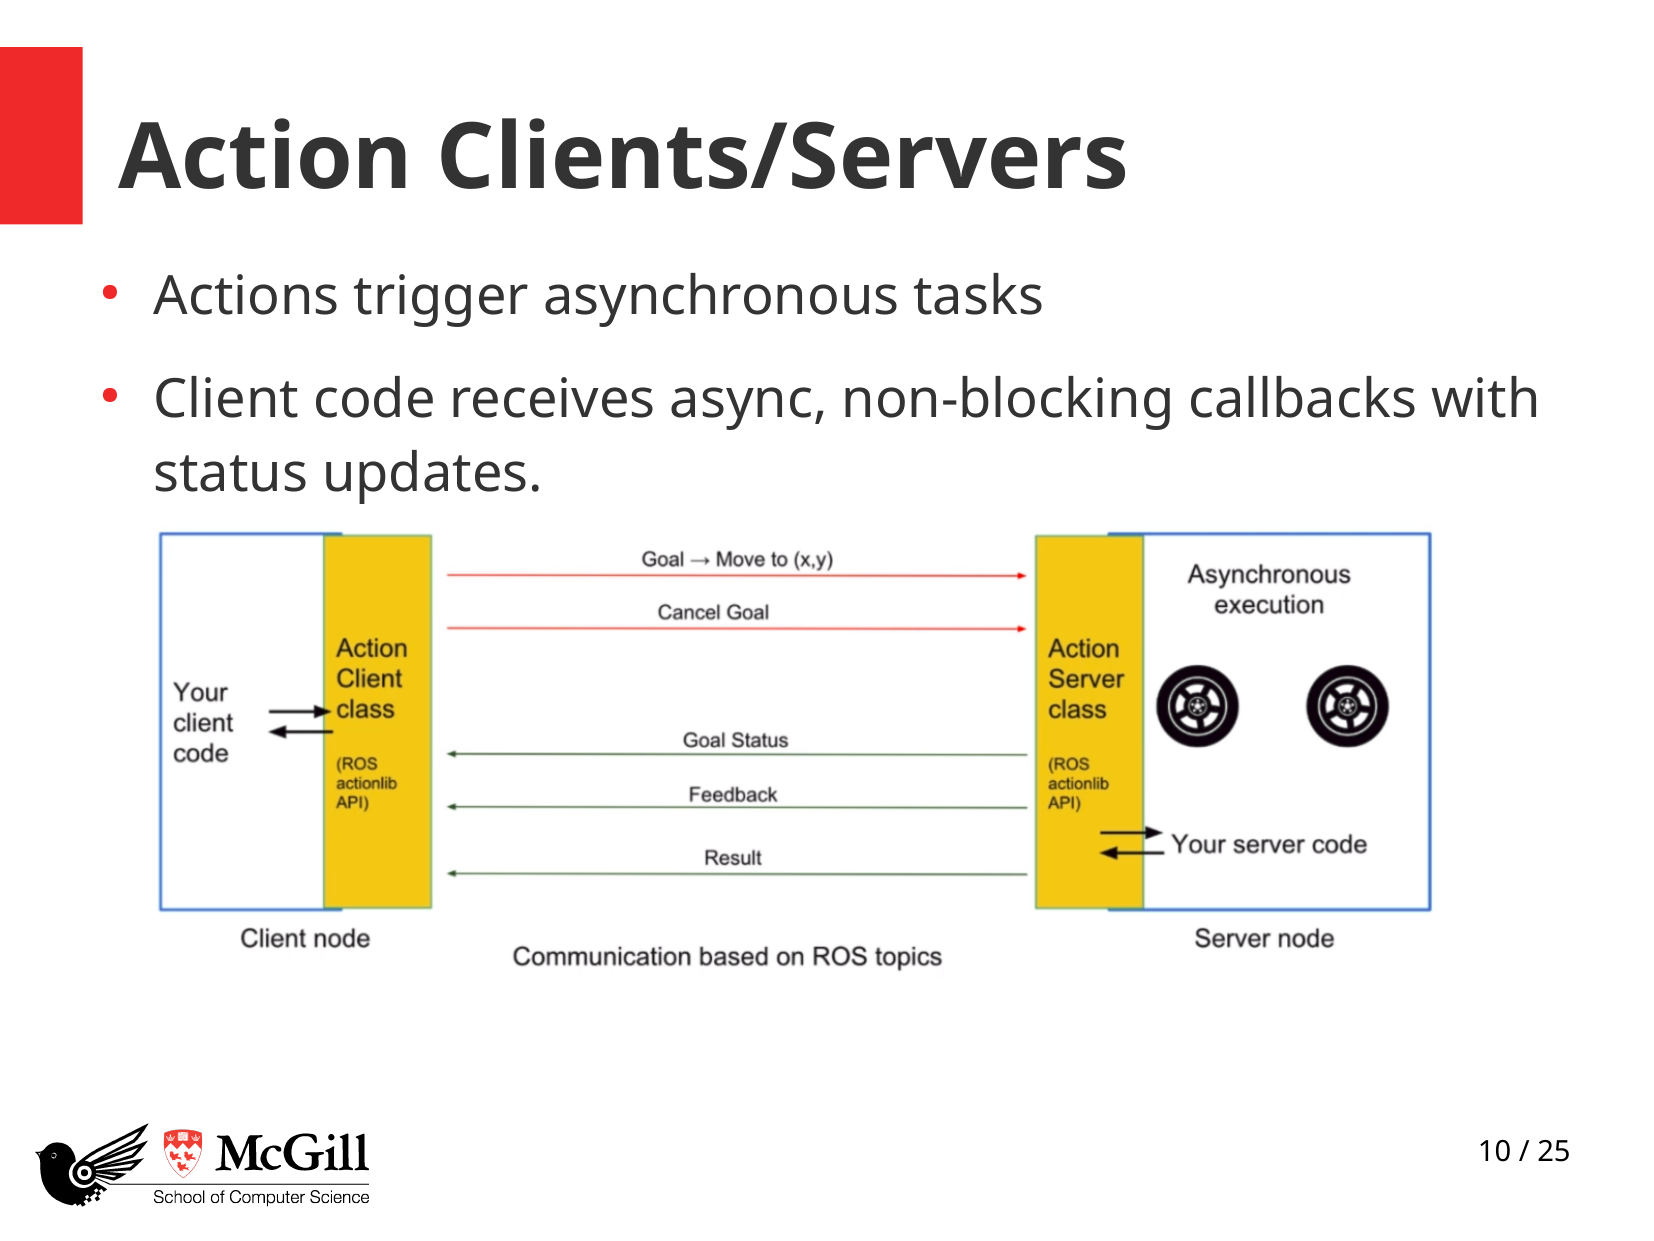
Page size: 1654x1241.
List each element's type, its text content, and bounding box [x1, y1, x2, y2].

picture [141, 519, 1465, 981]
list Actions trigger asynchronous tasks Client code receives async, non-blocking callbacks with status updates. [82, 256, 1595, 520]
title Action Clients/Servers [118, 49, 1571, 256]
picture [35, 1110, 369, 1216]
